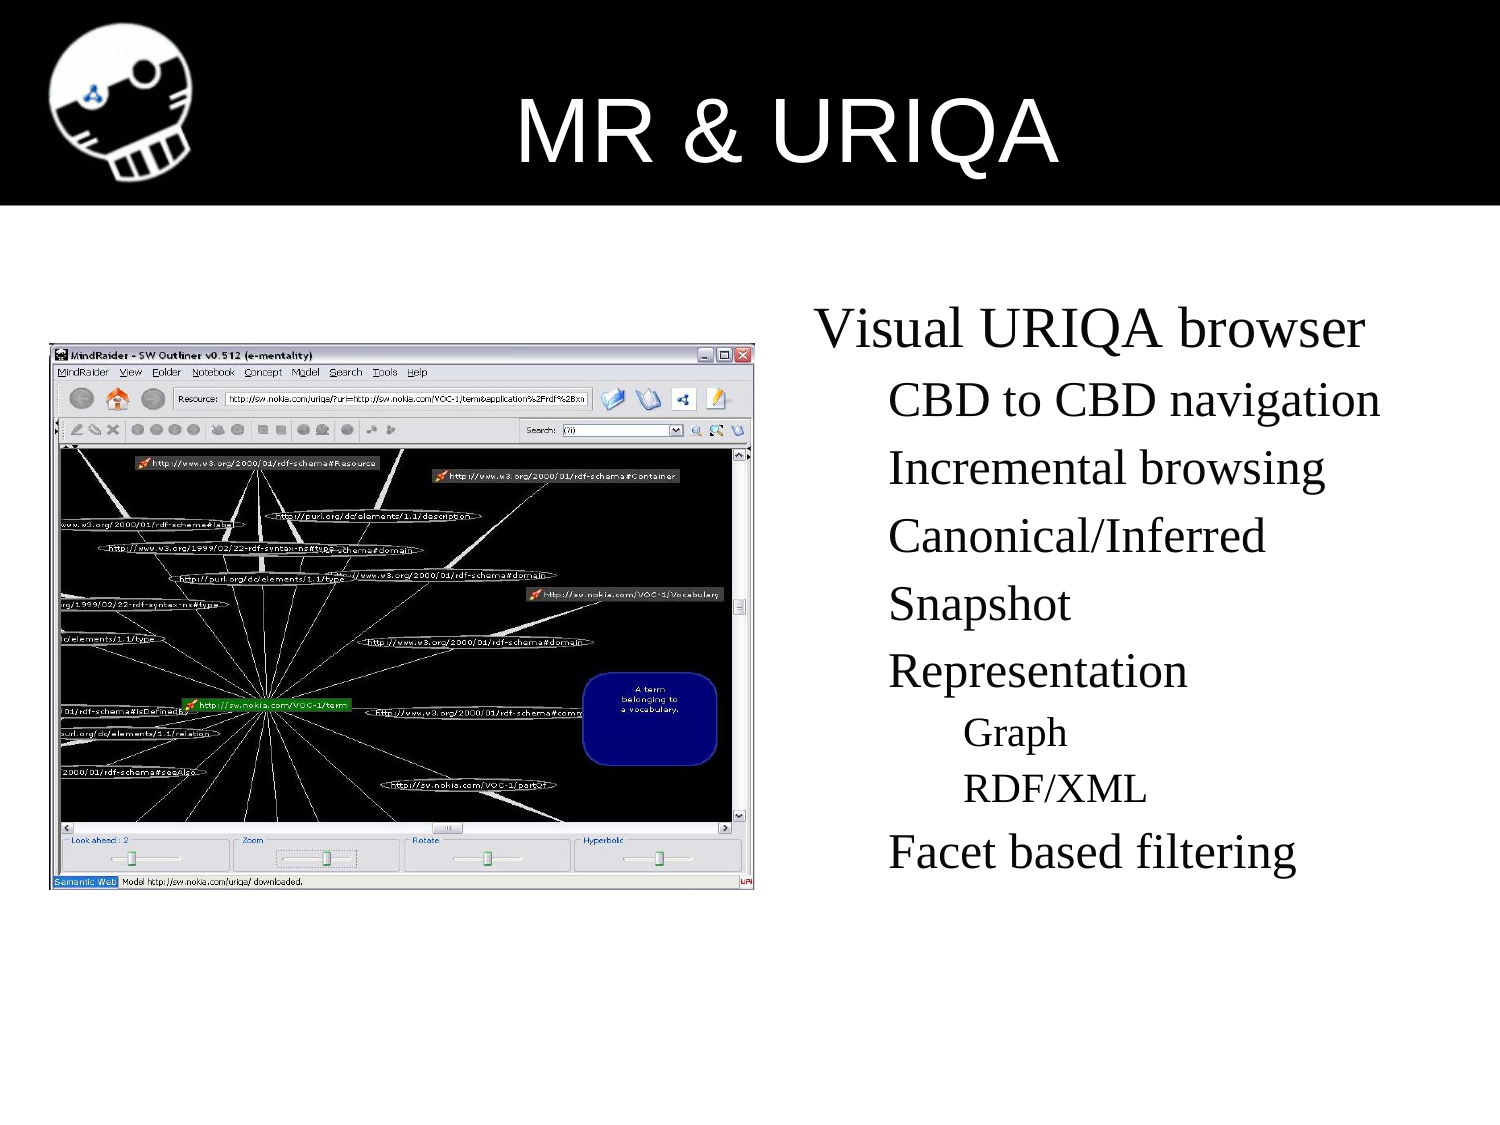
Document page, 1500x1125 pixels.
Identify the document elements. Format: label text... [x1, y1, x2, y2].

title MR & URIQA [150, 13, 1426, 249]
list Visual URIQA browser CBD to CBD navigation Incremental browsing Canonical/Inferred Snapshot Representation Graph RDF/XML Facet based filtering [738, 295, 1477, 1030]
picture [0, 0, 1500, 1125]
